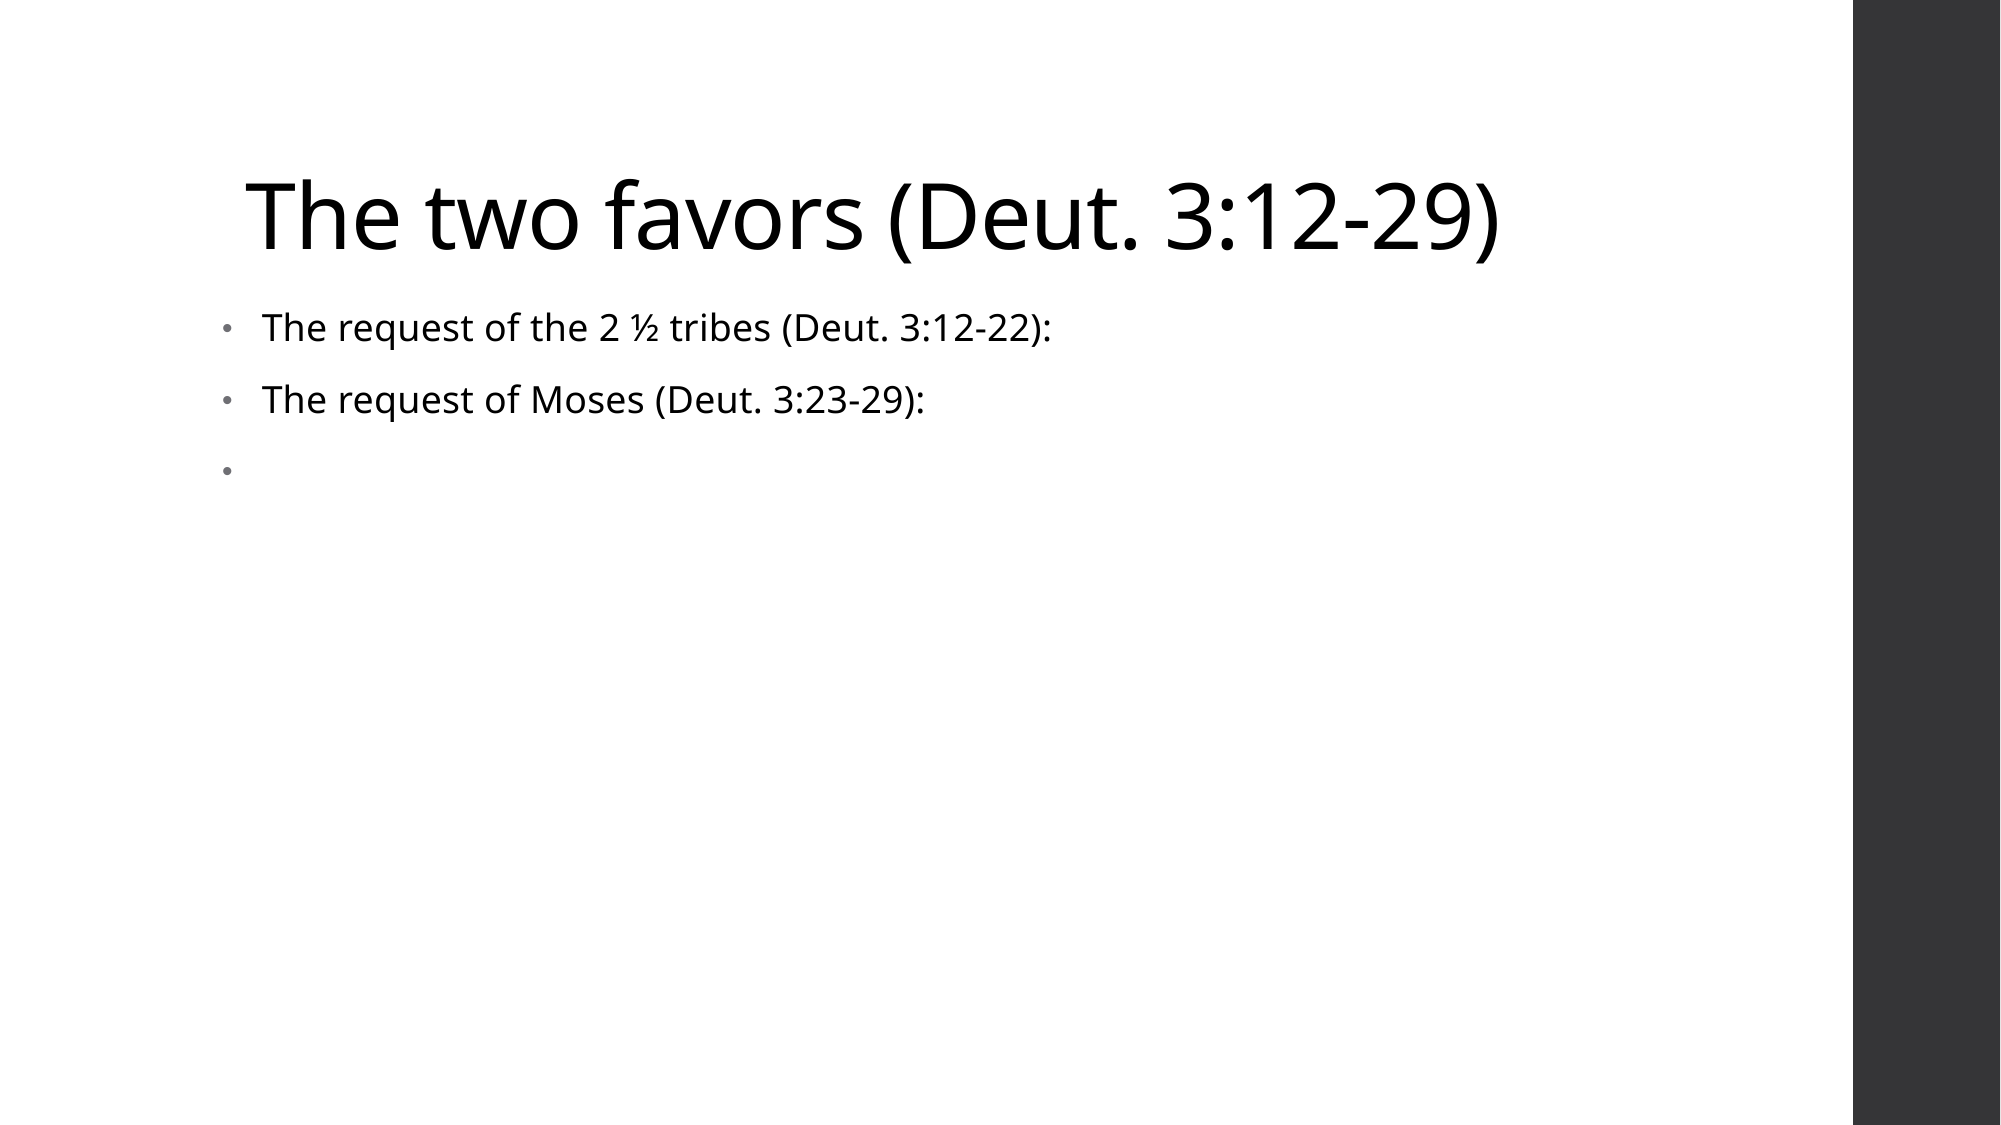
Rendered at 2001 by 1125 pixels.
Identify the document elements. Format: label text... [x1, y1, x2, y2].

list The request of the 2 ½ tribes (Deut. 3:12-22): The request of Moses (Deut. 3:23-29): [206, 299, 1617, 1014]
title The two favors (Deut. 3:12-29) [206, 60, 1797, 278]
